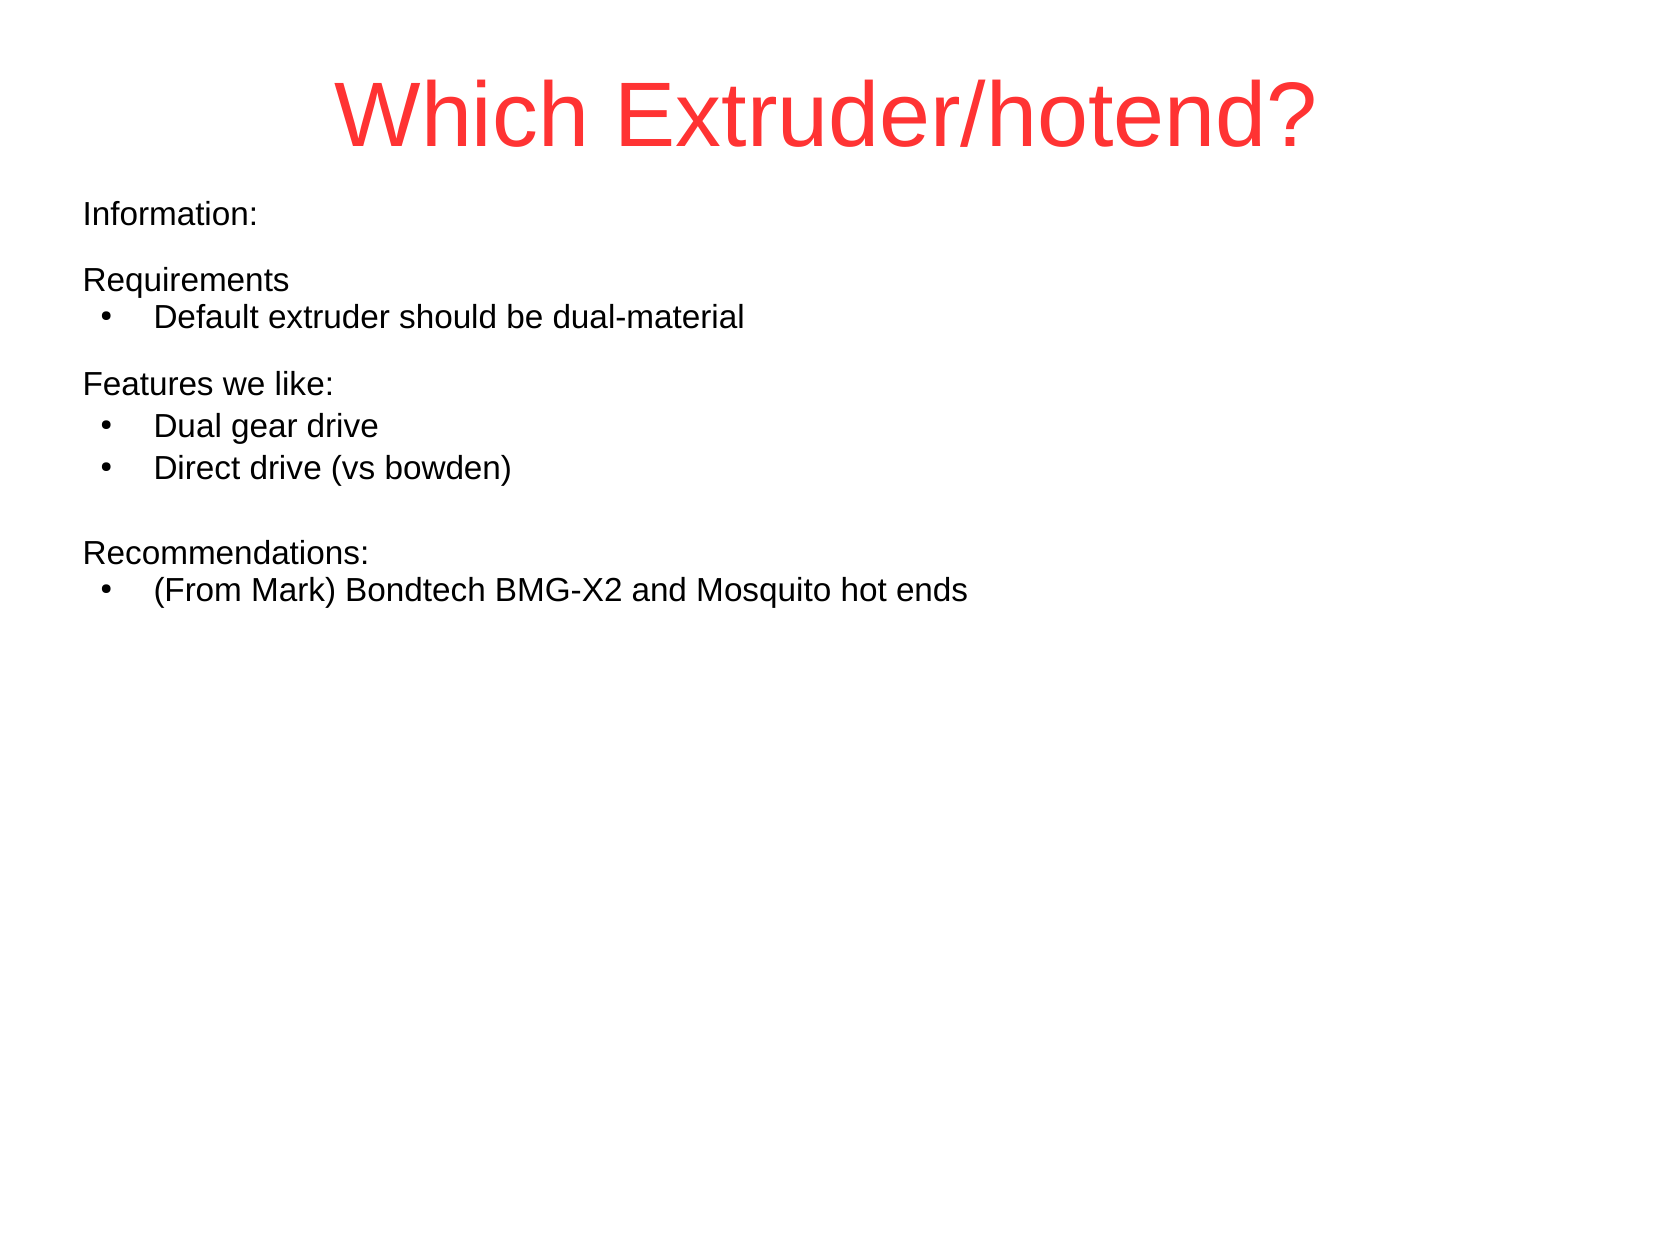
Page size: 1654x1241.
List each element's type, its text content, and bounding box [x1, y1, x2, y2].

title Which Extruder/hotend? [82, 49, 1571, 181]
list Information: Requirements Default extruder should be dual-material Features we like: Dual gear drive Direct drive (vs bowden) Recommendations: (From Mark) Bondtech BMG-X2 and Mosquito hot ends [82, 195, 1571, 1014]
